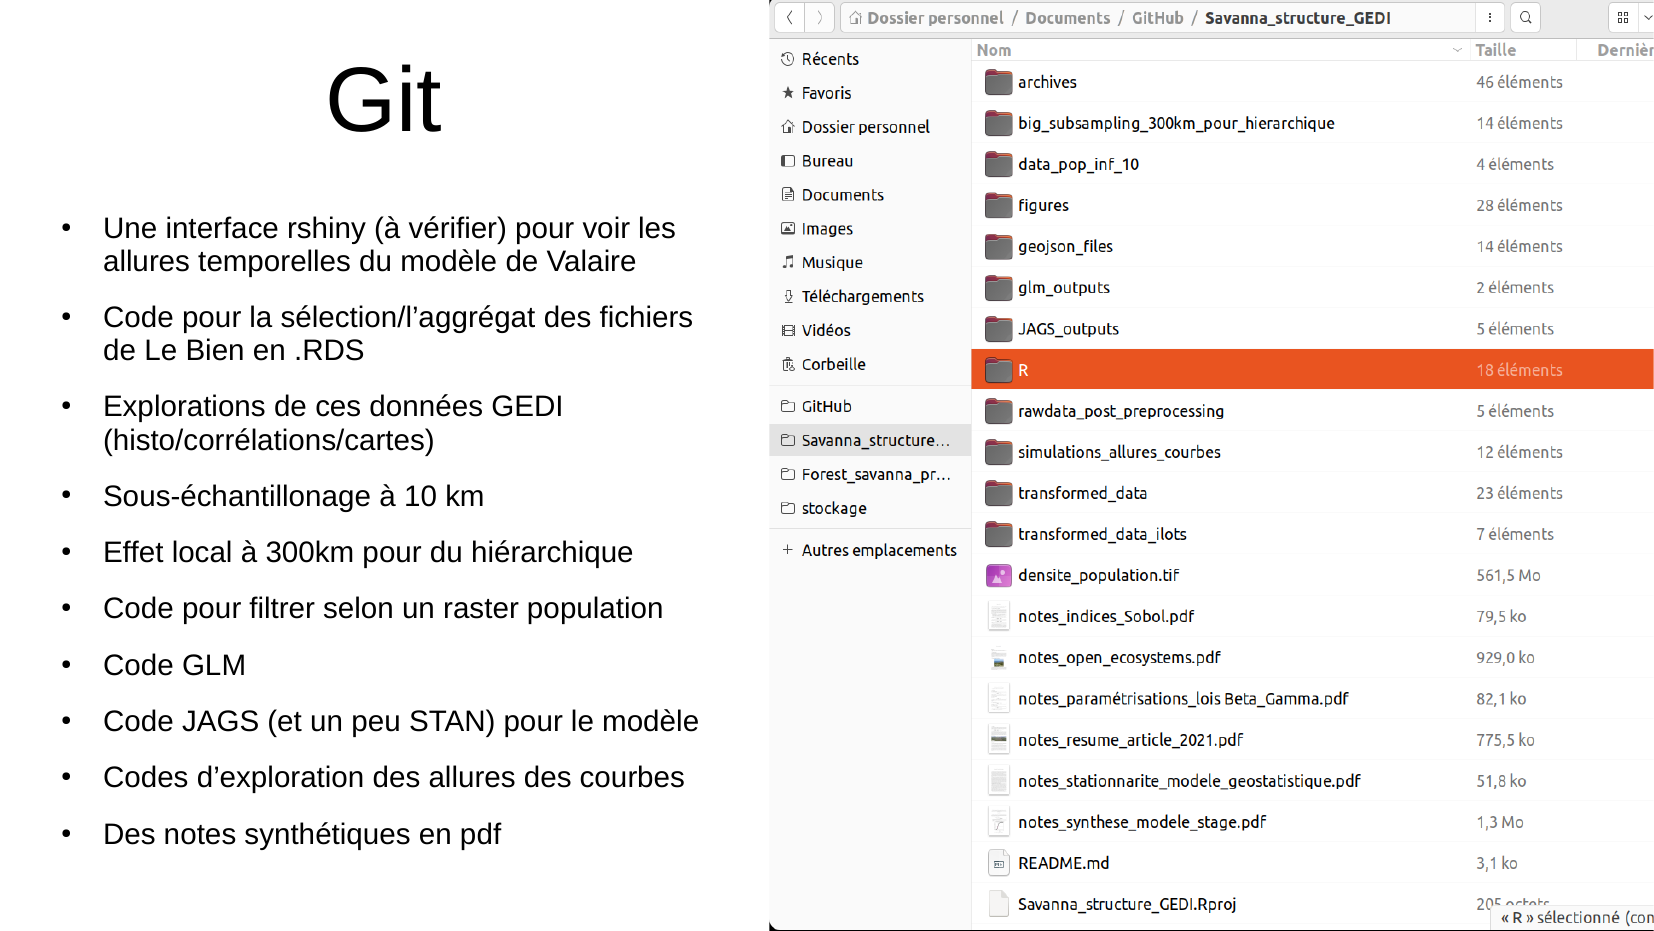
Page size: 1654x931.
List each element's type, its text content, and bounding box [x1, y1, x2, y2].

picture [769, 0, 1654, 931]
list Une interface rshiny (à vérifier) pour voir les allures temporelles du modèle de Valaire Code pour la sélection/l’aggrégat des fichiers de Le Bien en .RDS Explorations de ces données GEDI (histo/corrélations/cartes) Sous-échantillonage à 10 km Effet local à 300km pour du hiérarchique Code pour filtrer selon un raster population Code GLM Code JAGS (et un peu STAN) pour le modèle Codes d’exploration des allures des courbes Des notes synthétiques en pdf [47, 147, 703, 880]
title Git [0, 21, 768, 178]
